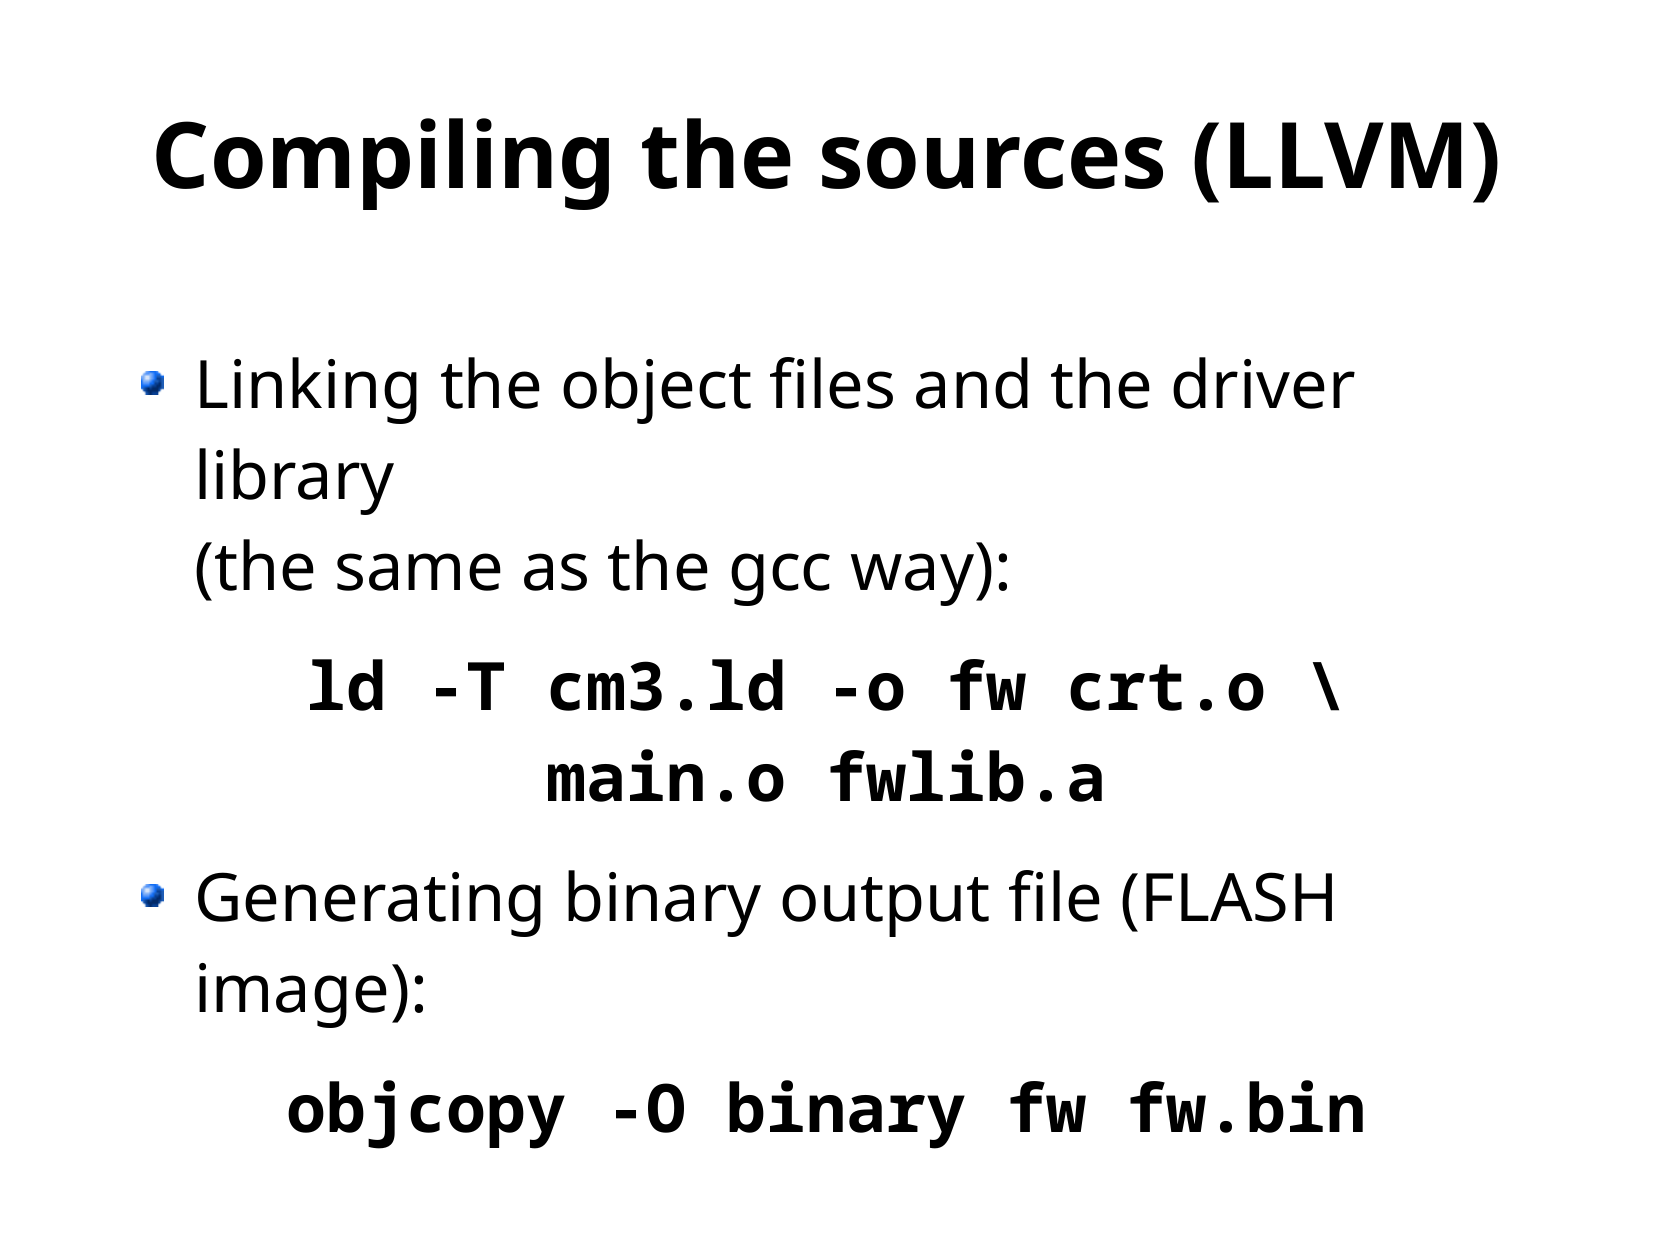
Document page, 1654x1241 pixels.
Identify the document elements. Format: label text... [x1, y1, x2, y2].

list Linking the object files and the driver library (the same as the gcc way): ld -T cm3.ld -o fw crt.o \ main.o fwlib.a Generating binary output file (FLASH image): objcopy -O binary fw fw.bin [82, 337, 1571, 1157]
title Compiling the sources (LLVM) [82, 49, 1571, 257]
